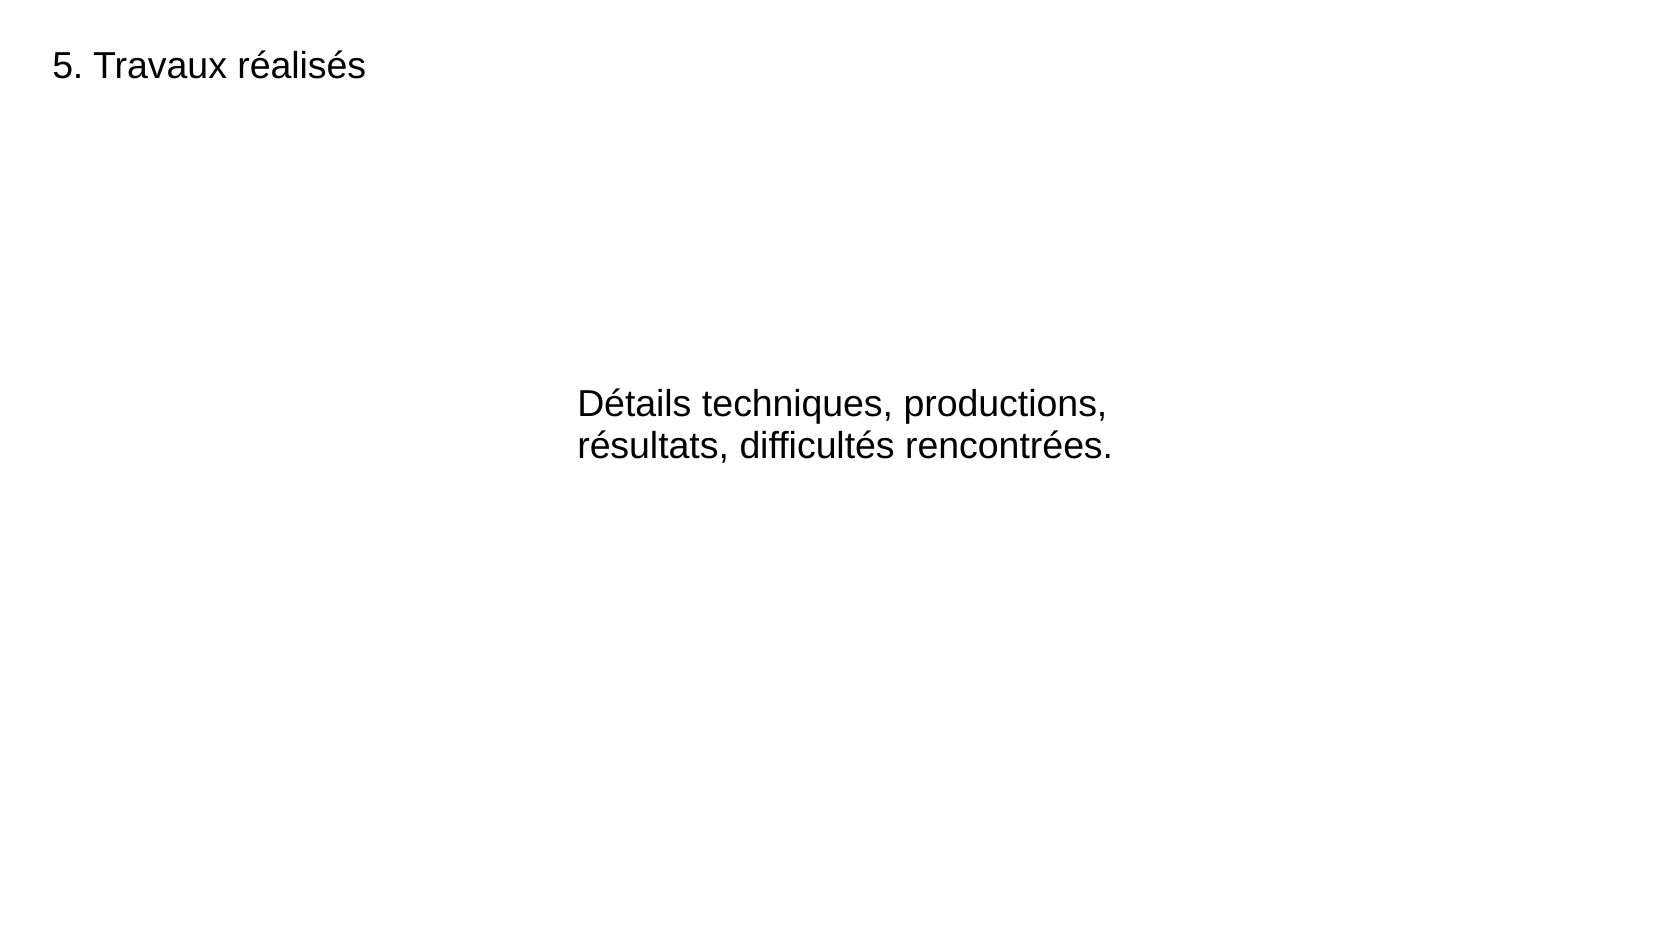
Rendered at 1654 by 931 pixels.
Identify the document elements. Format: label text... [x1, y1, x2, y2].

text_box 5. Travaux réalisés [37, 37, 638, 95]
text_box Détails techniques, productions, résultats, difficultés rencontrées. [562, 375, 1163, 474]
